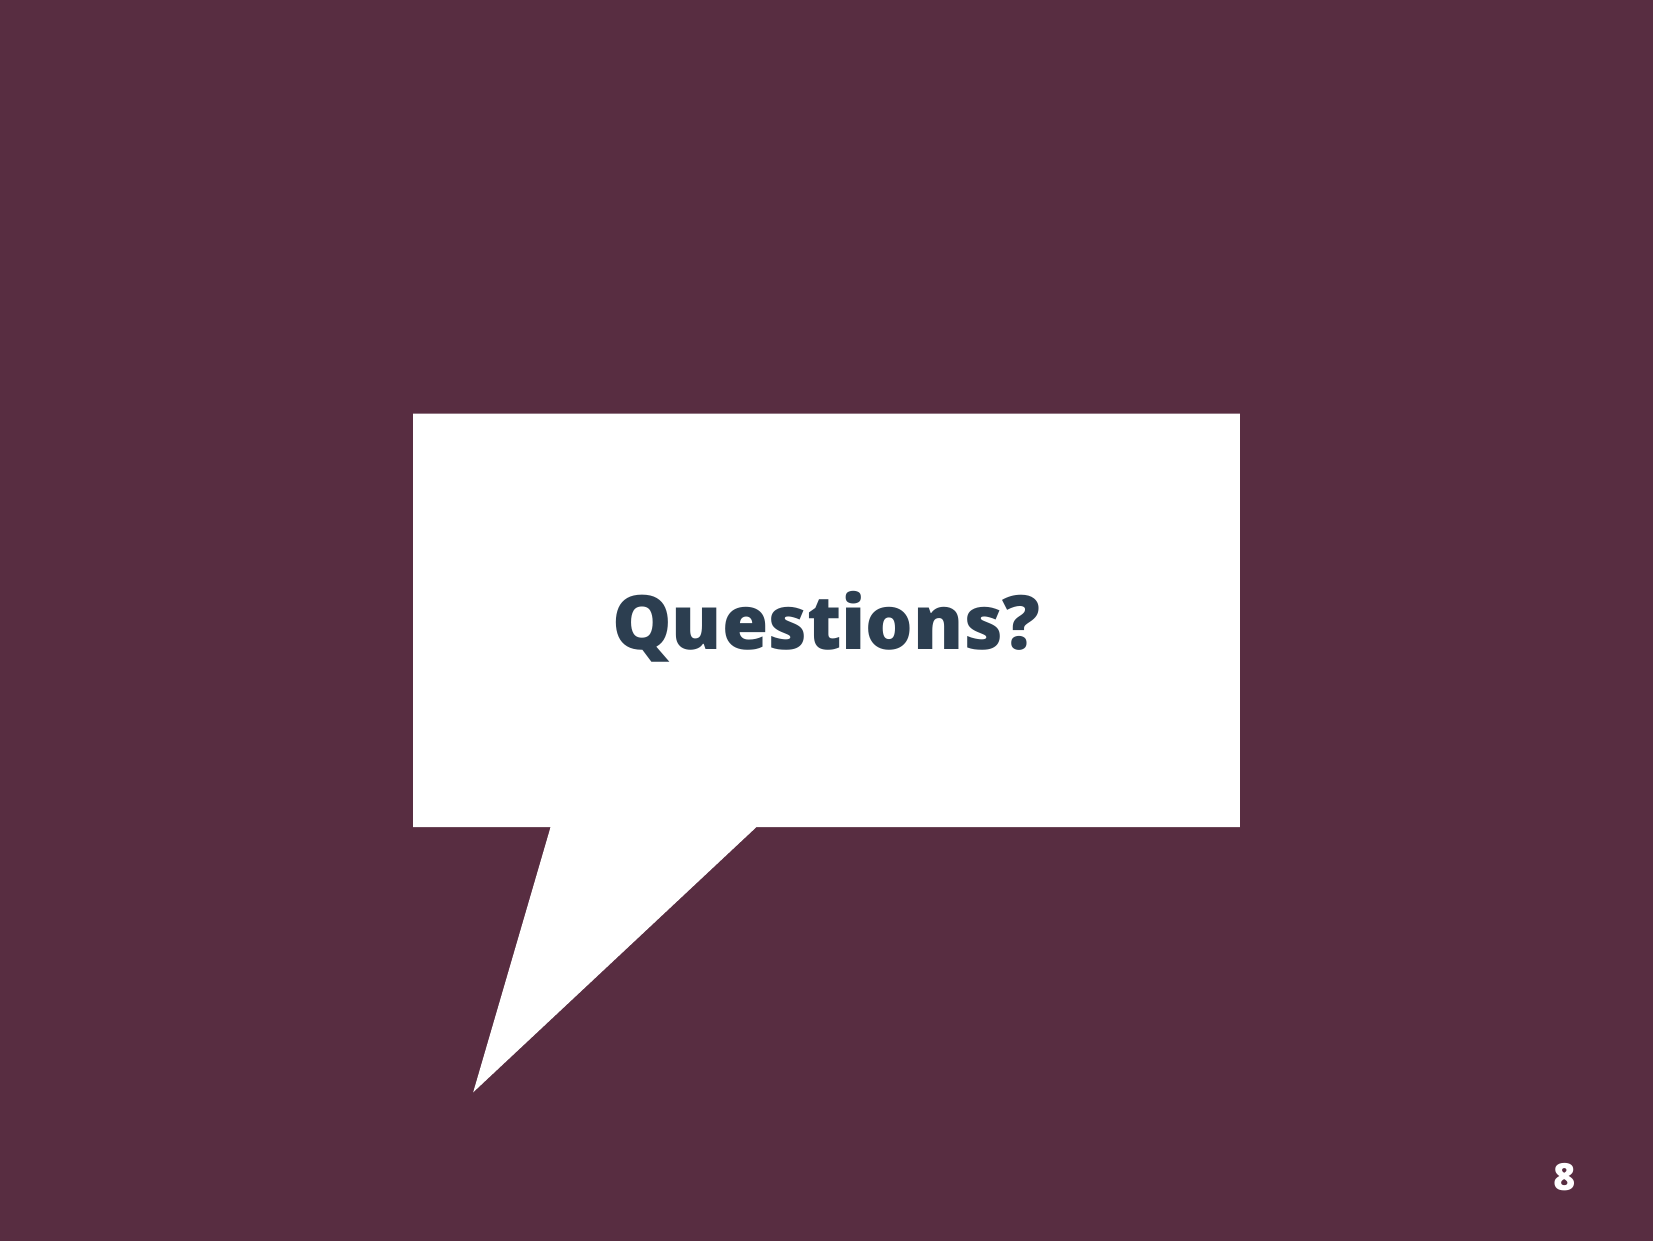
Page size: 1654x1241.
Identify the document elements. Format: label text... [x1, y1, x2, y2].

title Questions? [442, 443, 1211, 798]
